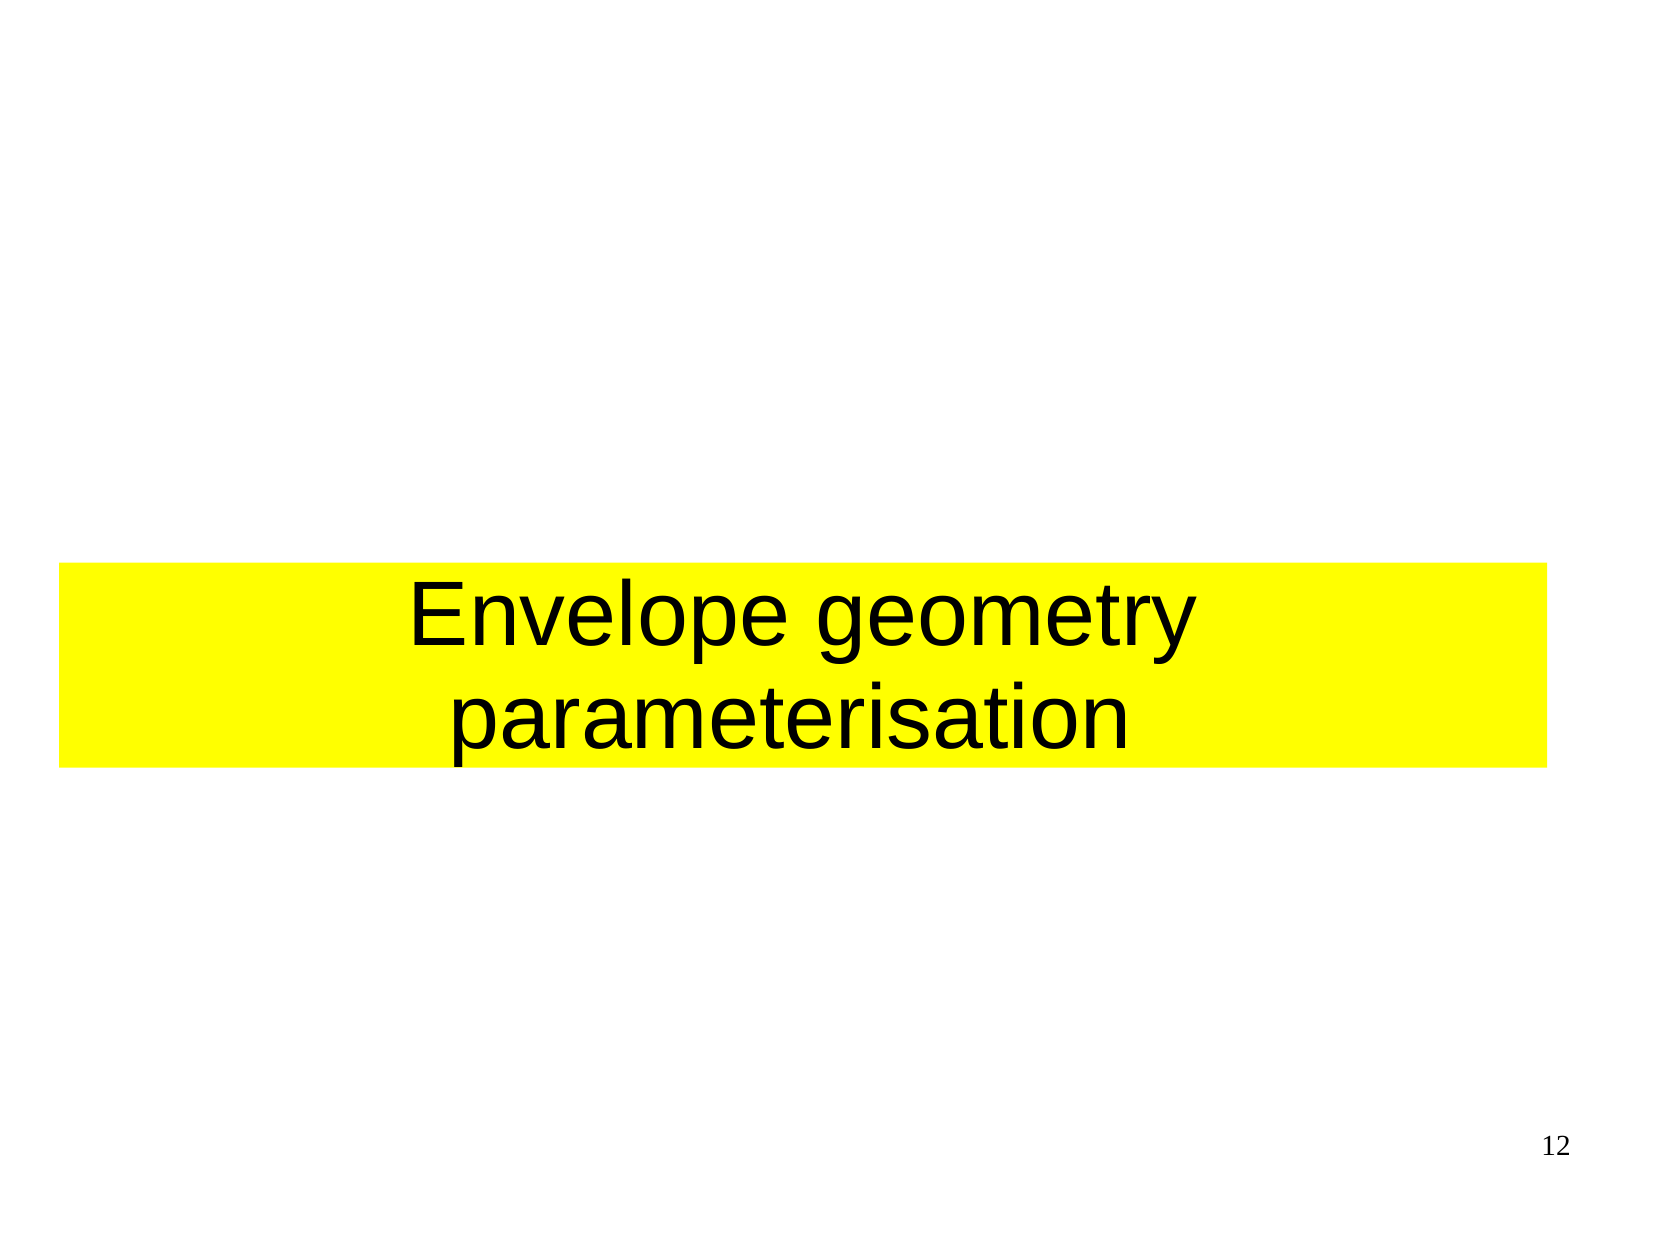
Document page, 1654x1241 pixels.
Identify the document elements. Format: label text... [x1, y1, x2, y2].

title Envelope geometry parameterisation [59, 562, 1548, 768]
